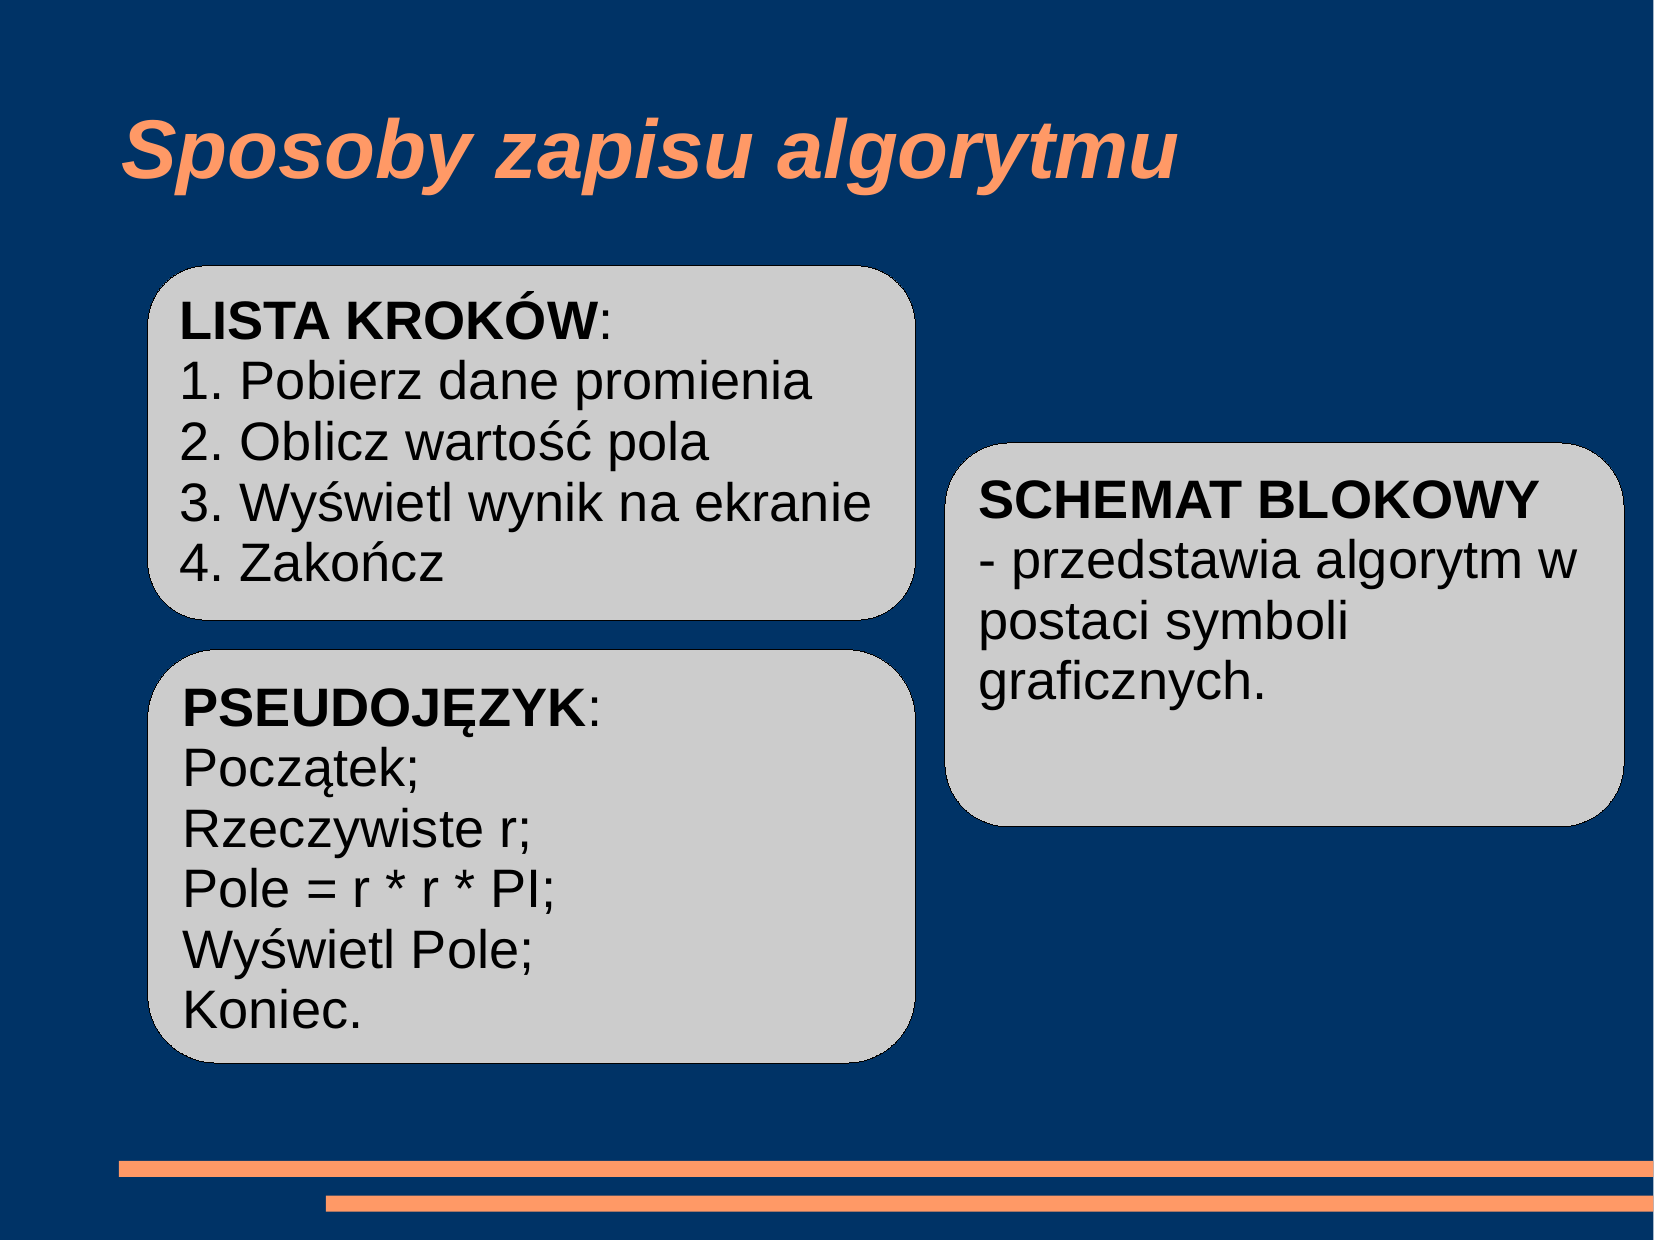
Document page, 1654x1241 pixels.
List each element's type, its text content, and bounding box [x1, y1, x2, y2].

text_box PSEUDOJĘZYK: Początek; Rzeczywiste r; Pole = r * r * PI; Wyświetl Pole; Koniec. [147, 649, 916, 1064]
title Sposoby zapisu algorytmu [121, 46, 1534, 254]
text_box SCHEMAT BLOKOWY - przedstawia algorytm w postaci symboli graficznych. [944, 442, 1625, 827]
text_box LISTA KROKÓW: 1. Pobierz dane promienia 2. Oblicz wartość pola 3. Wyświetl wynik na ekranie 4. Zakończ [147, 265, 916, 621]
